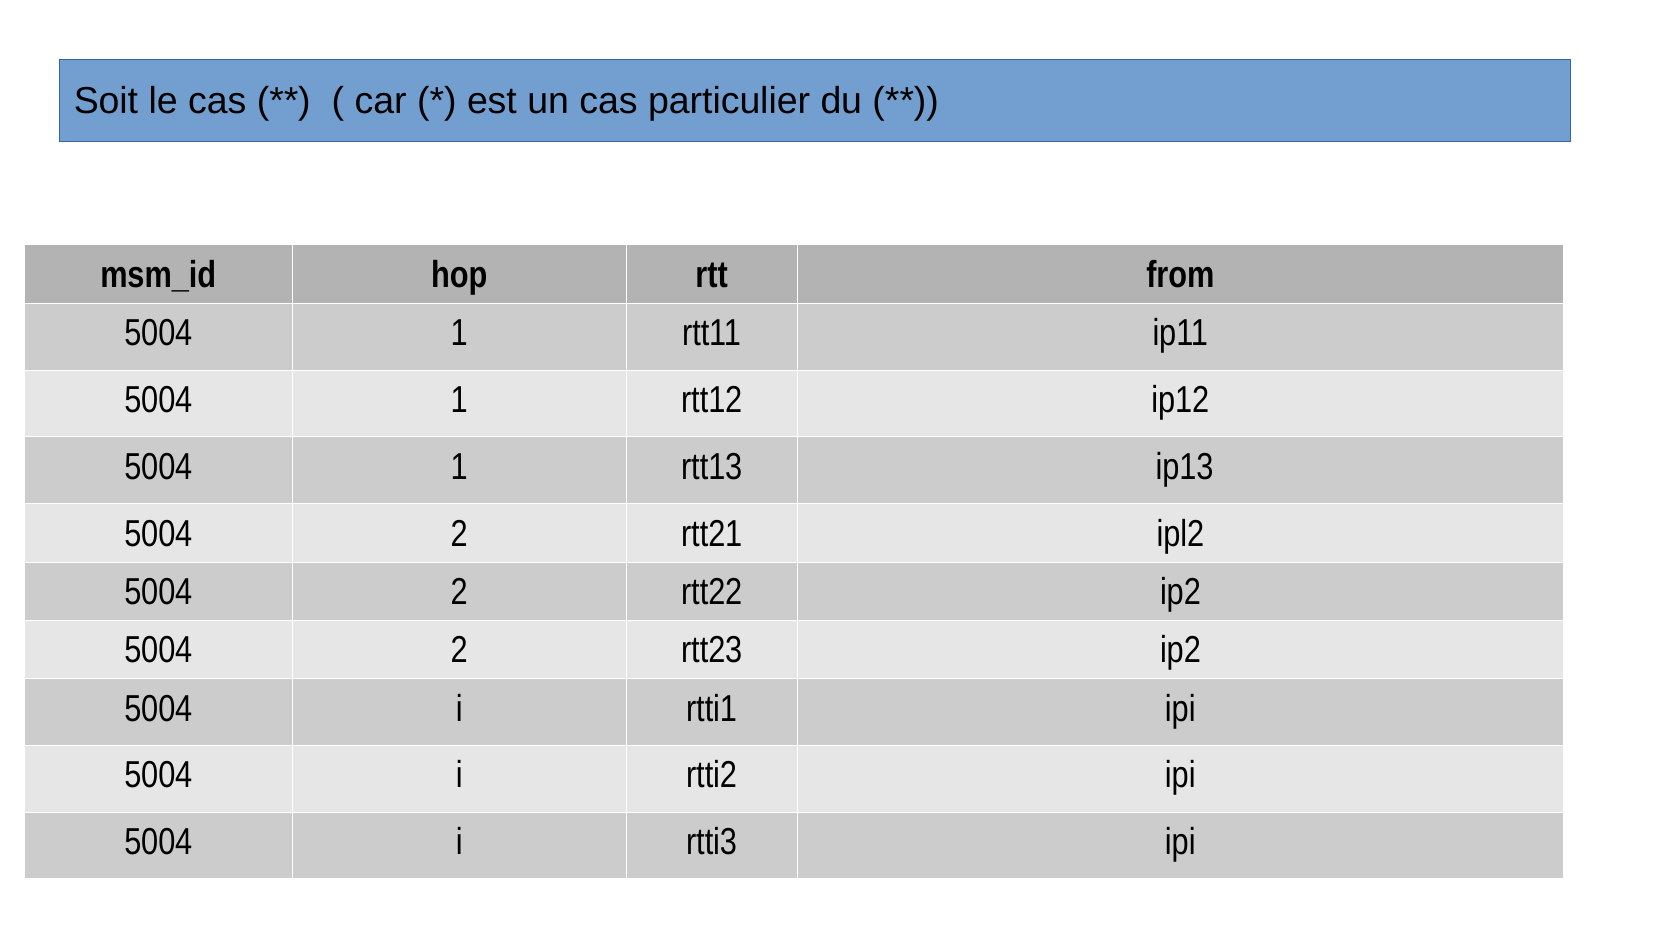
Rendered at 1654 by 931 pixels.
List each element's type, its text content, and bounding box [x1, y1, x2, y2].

table_cell 5004 [25, 504, 292, 562]
table_cell 1 [293, 304, 626, 370]
table_cell 5004 [25, 621, 292, 678]
table_cell ipi [798, 813, 1563, 878]
table_cell ip2 [798, 621, 1563, 678]
table_cell rtt22 [627, 563, 797, 620]
table_cell 2 [293, 563, 626, 620]
table_cell i [293, 813, 626, 878]
table_cell i [293, 679, 626, 745]
table_cell ip12 [798, 371, 1563, 436]
table_cell rtt11 [627, 304, 797, 370]
table_cell ipl2 [798, 504, 1563, 562]
table_cell 1 [293, 437, 626, 503]
table_cell 5004 [25, 563, 292, 620]
table_cell 2 [293, 504, 626, 562]
table_cell rtti3 [627, 813, 797, 878]
table_cell 5004 [25, 371, 292, 436]
table_cell rtt12 [627, 371, 797, 436]
table_cell ip2 [798, 563, 1563, 620]
table_cell 1 [293, 371, 626, 436]
text_box Soit le cas (**) ( car (*) est un cas particulier du (**)) [59, 59, 1571, 142]
table_cell rtt21 [627, 504, 797, 562]
table_cell rtti1 [627, 679, 797, 745]
table_cell 5004 [25, 813, 292, 878]
table_header rtt [627, 245, 797, 303]
table_header from [798, 245, 1563, 303]
table_cell ipi [798, 679, 1563, 745]
table_cell rtt13 [627, 437, 797, 503]
table_header hop [293, 245, 626, 303]
table_cell 5004 [25, 304, 292, 370]
table_cell ip11 [798, 304, 1563, 370]
table_cell ipi [798, 746, 1563, 812]
table_cell 2 [293, 621, 626, 678]
table_cell rtt23 [627, 621, 797, 678]
table_cell rtti2 [627, 746, 797, 812]
table_cell 5004 [25, 746, 292, 812]
table_cell 5004 [25, 679, 292, 745]
table_header msm_id [25, 245, 292, 303]
table_cell i [293, 746, 626, 812]
table_cell ip13 [798, 437, 1563, 503]
table_cell 5004 [25, 437, 292, 503]
